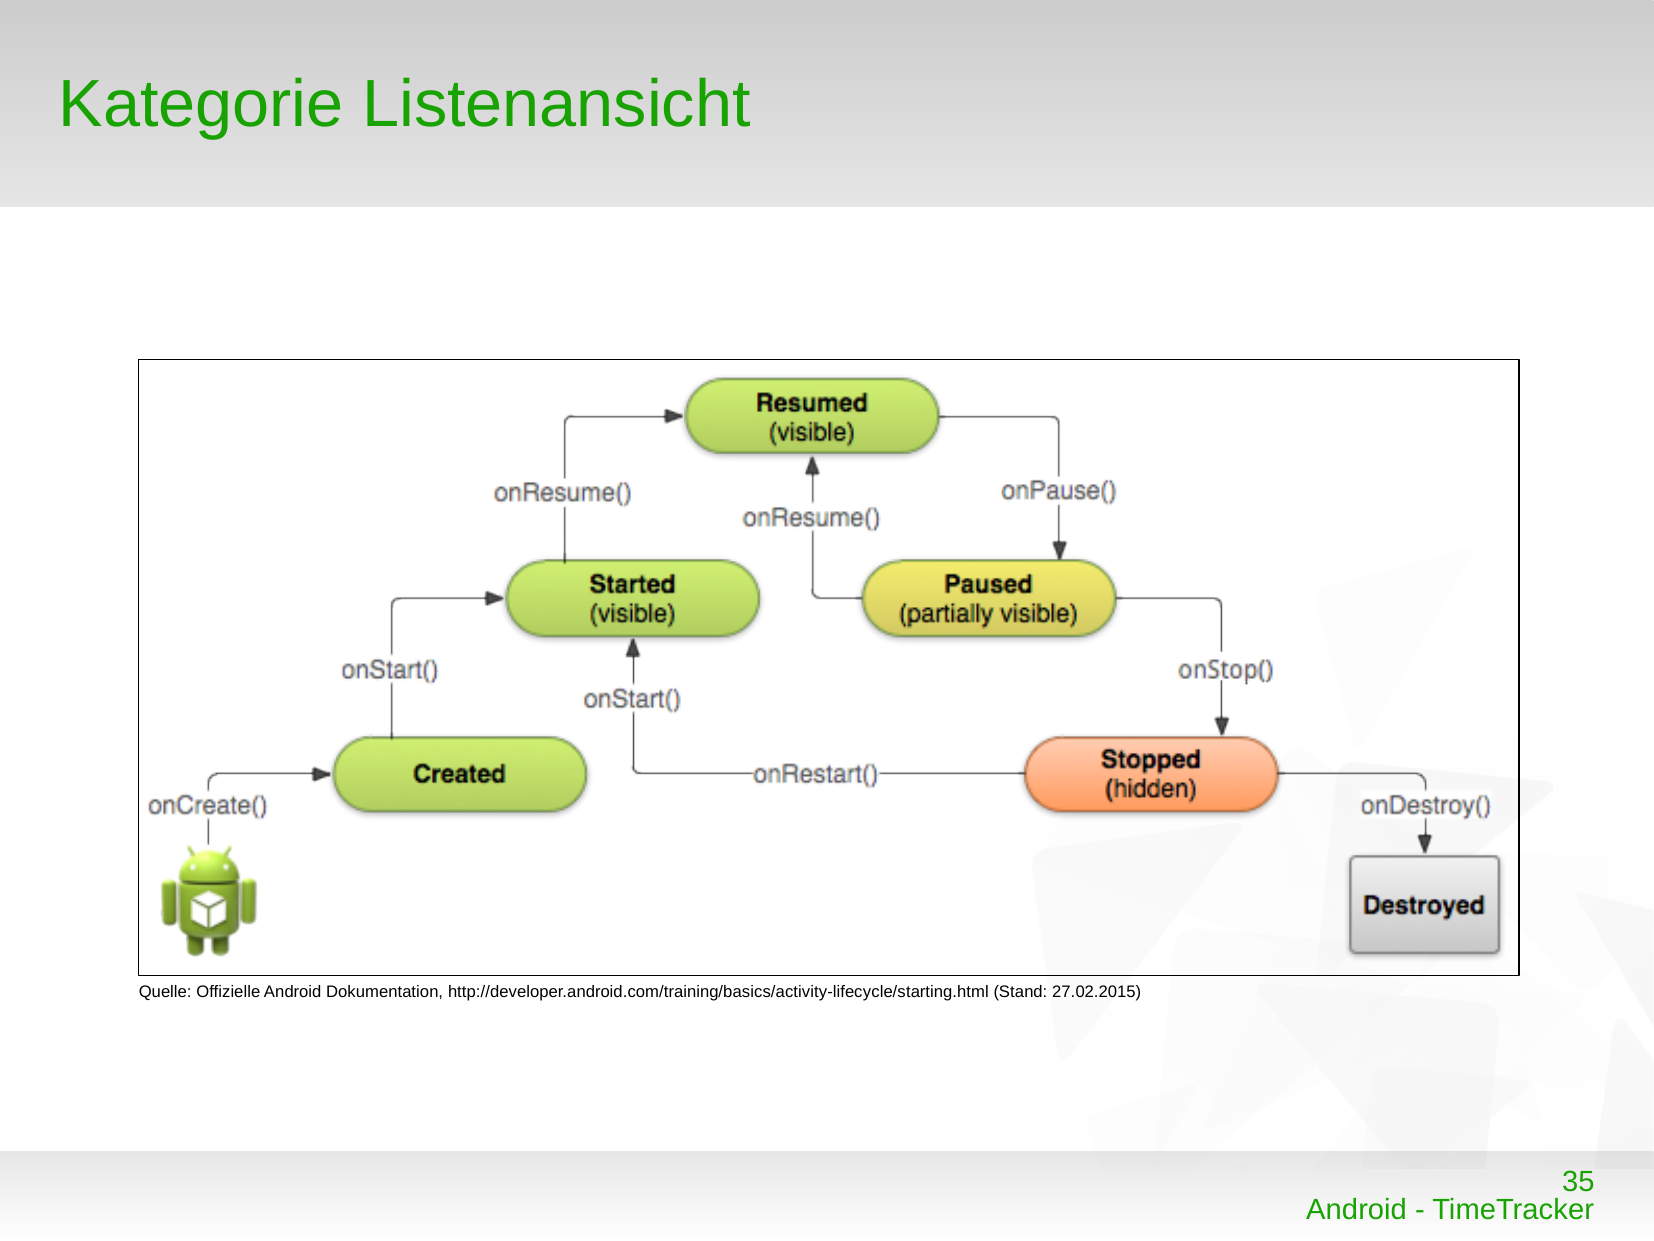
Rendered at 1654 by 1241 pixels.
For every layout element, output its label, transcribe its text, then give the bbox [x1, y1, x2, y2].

picture [139, 360, 1519, 975]
title Kategorie Listenansicht [59, 29, 1595, 178]
picture [915, 548, 1654, 1169]
text_box Quelle: Offizielle Android Dokumentation, http://developer.android.com/training/basics/activity-lifecycle/starting.html (Stand: 27.02.2015) [124, 974, 1241, 1009]
